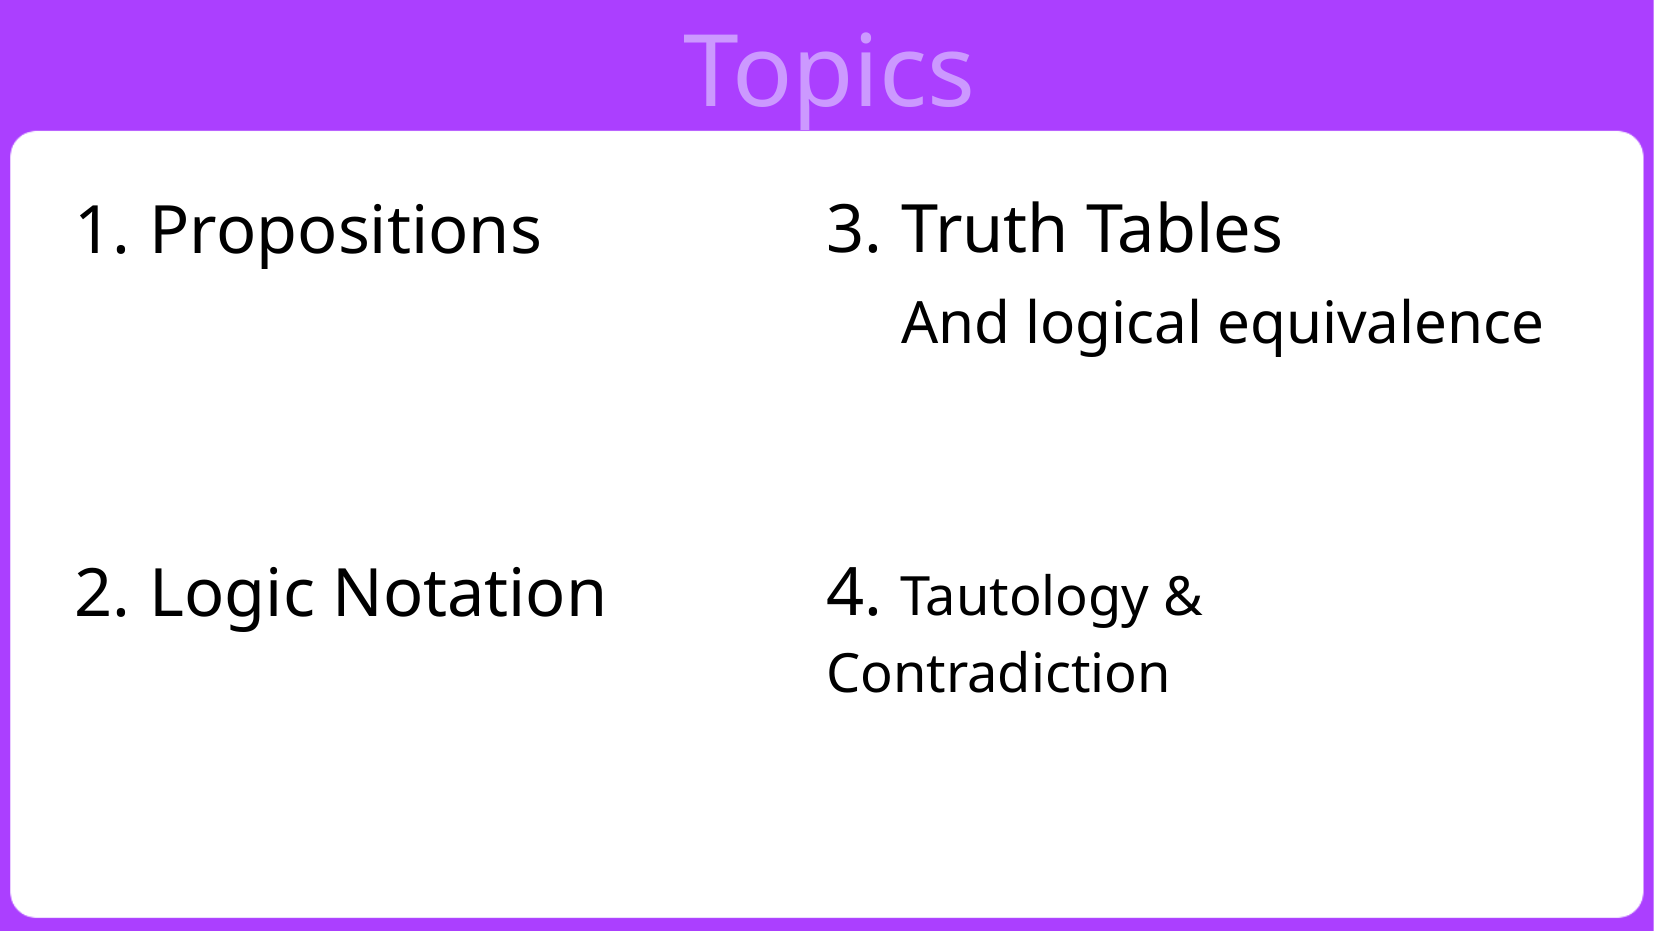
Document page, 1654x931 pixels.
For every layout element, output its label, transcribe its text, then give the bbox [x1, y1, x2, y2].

text_box 1. Propositions 2. Logic Notation [74, 182, 806, 879]
picture [0, 0, 1654, 931]
title Topics [85, 8, 1574, 126]
text_box 3. Truth Tables And logical equivalence 4. Tautology & Contradiction [826, 181, 1558, 878]
